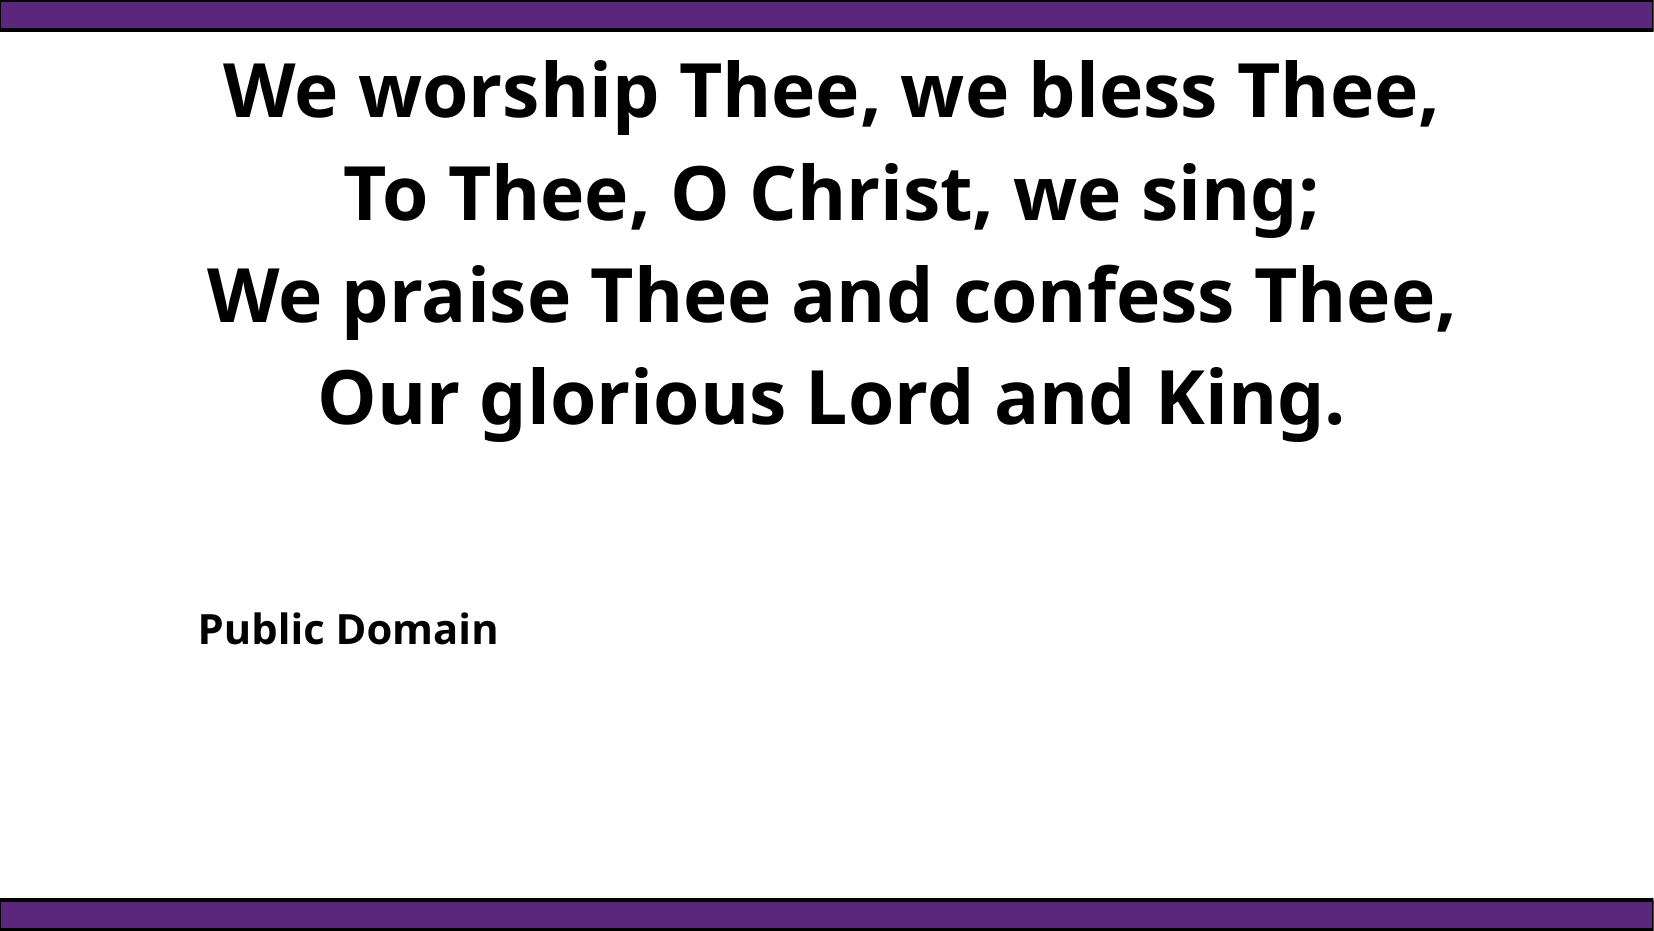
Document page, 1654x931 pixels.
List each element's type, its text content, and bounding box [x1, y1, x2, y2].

text_box We worship Thee, we bless Thee, To Thee, O Christ, we sing; We praise Thee and confess Thee, Our glorious Lord and King. Public Domain [60, 30, 1606, 650]
text_box [0, 900, 1654, 931]
text_box [0, 0, 1654, 31]
picture [0, 31, 1654, 900]
